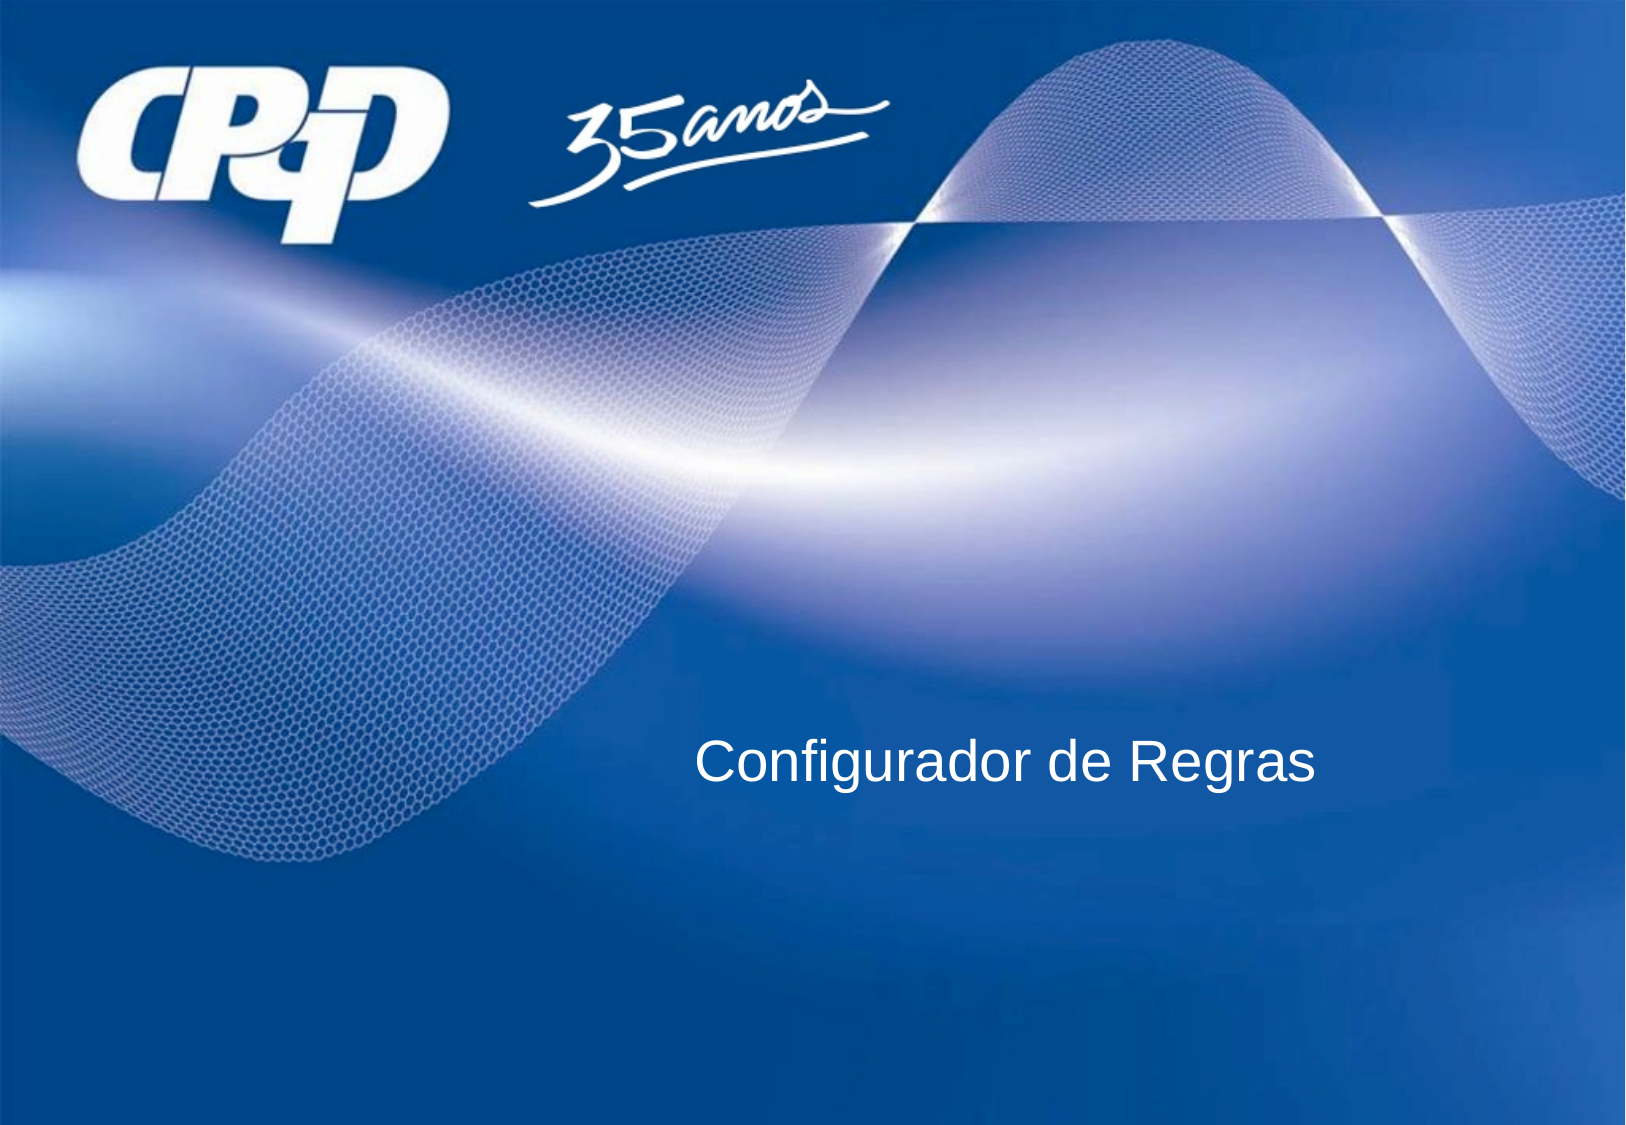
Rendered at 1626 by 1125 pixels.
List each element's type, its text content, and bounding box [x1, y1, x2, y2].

picture [0, 0, 1626, 1125]
title Configurador de Regras [694, 676, 1504, 847]
